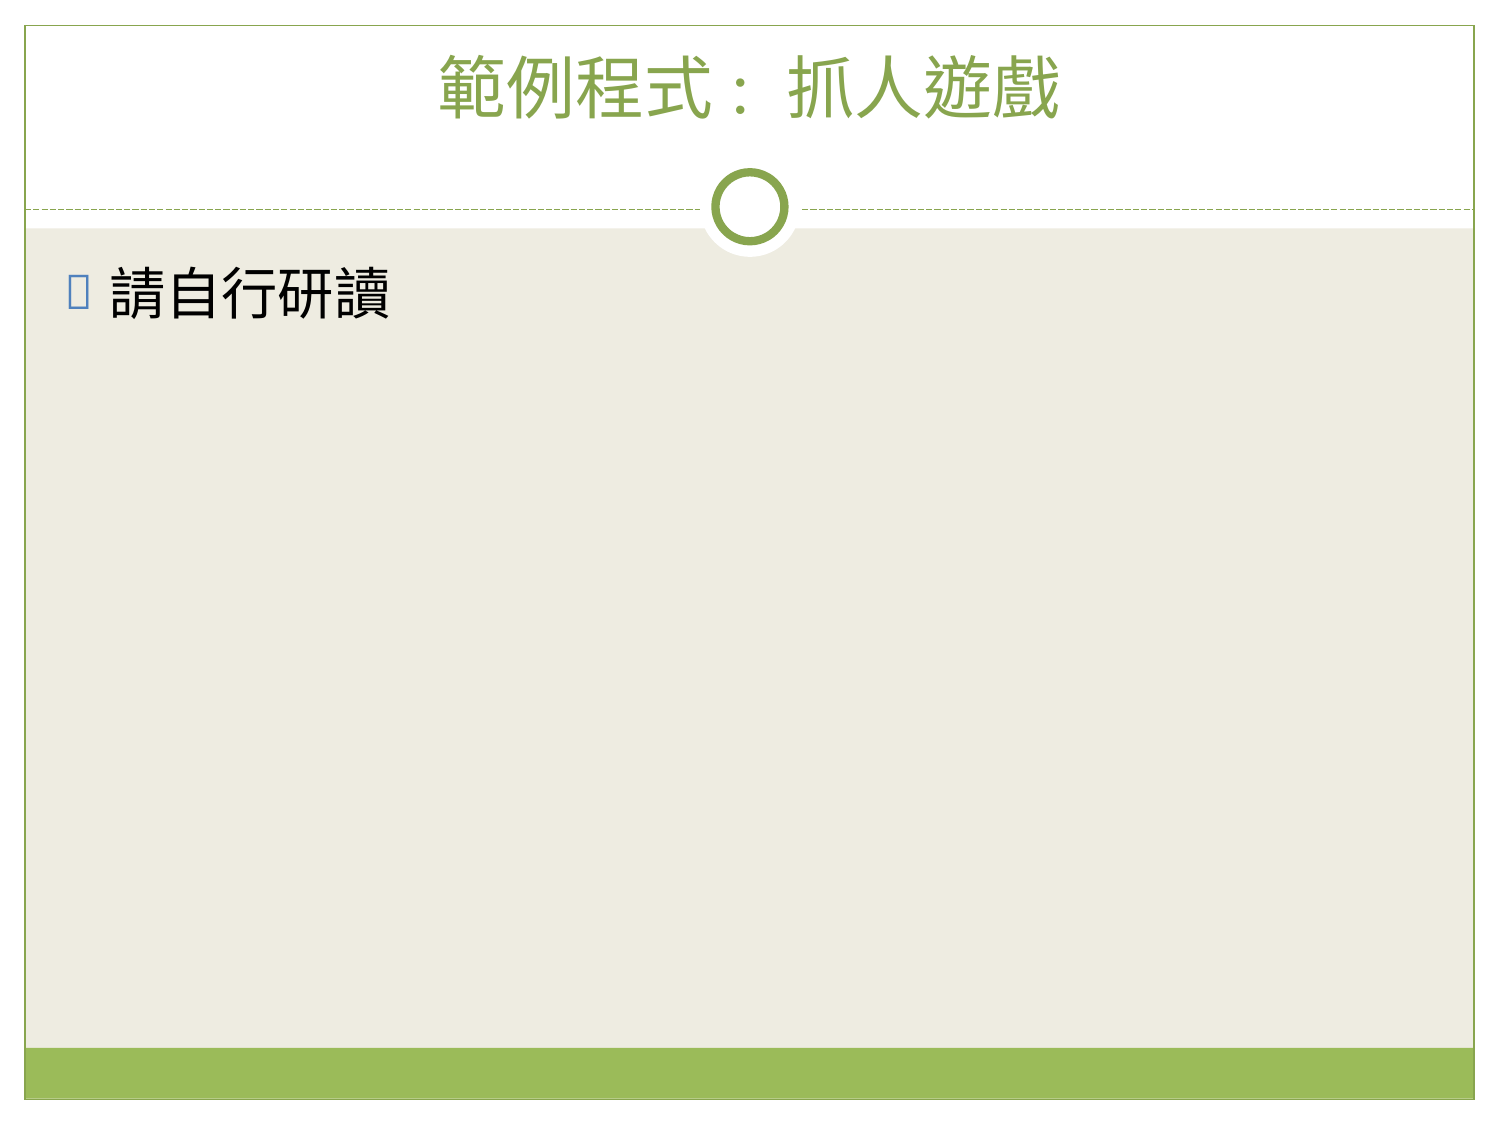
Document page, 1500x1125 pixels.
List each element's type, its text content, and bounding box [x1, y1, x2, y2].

list 請自行研讀 [49, 250, 1445, 1001]
title 範例程式: 抓人遊戲 [49, 37, 1450, 162]
